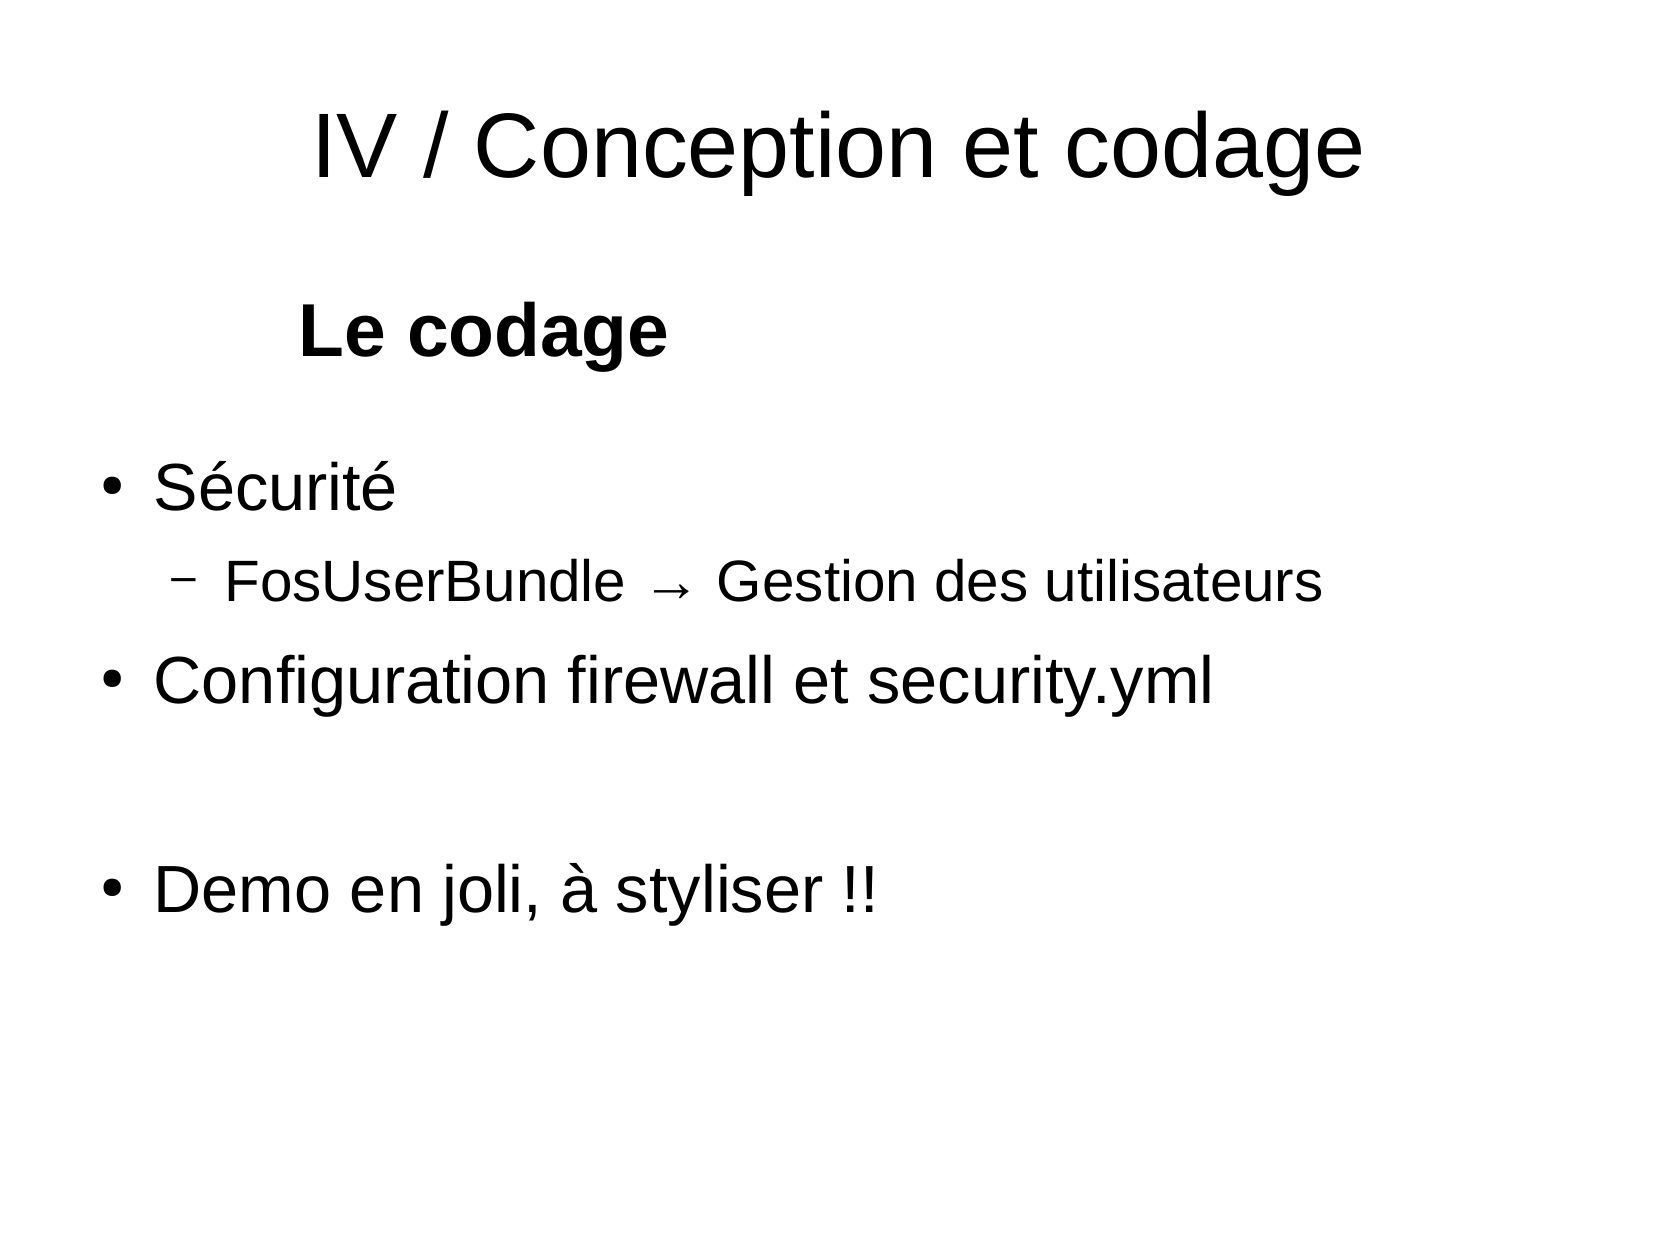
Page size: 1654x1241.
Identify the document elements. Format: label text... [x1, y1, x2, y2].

list Sécurité FosUserBundle → Gestion des utilisateurs Configuration firewall et security.yml Demo en joli, à styliser !! [82, 450, 1571, 1170]
text_box Le codage [259, 271, 709, 390]
text_box IV / Conception et codage [296, 94, 1382, 198]
